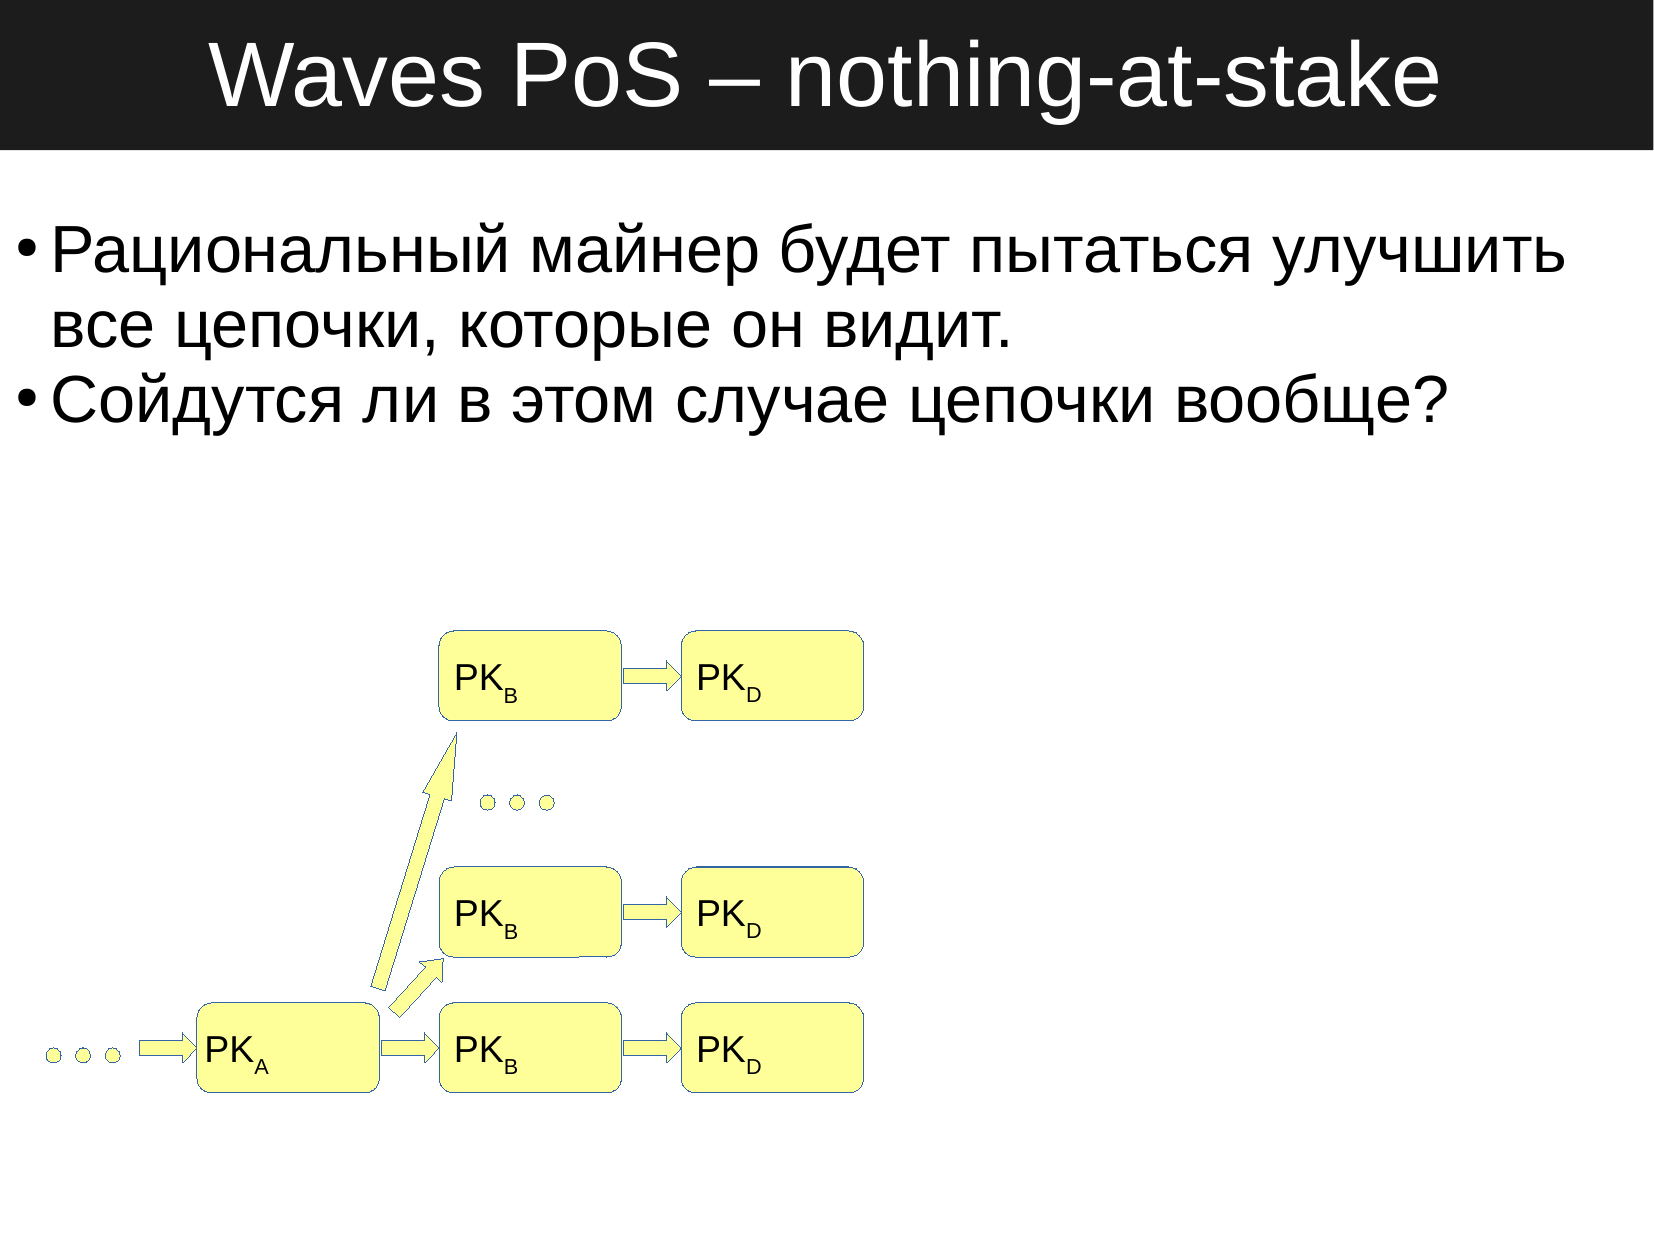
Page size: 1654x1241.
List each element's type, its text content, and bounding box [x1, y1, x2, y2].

text_box [370, 732, 457, 991]
text_box [480, 794, 496, 811]
text_box PKB [438, 649, 627, 716]
text_box PKB [439, 885, 627, 952]
text_box [439, 866, 622, 885]
text_box [196, 1002, 380, 1093]
text_box PKD [681, 1020, 868, 1087]
text_box [442, 1087, 619, 1093]
text_box PKA [189, 1020, 363, 1087]
text_box PKB [439, 1020, 625, 1087]
text_box [509, 794, 525, 811]
text_box [684, 1087, 861, 1093]
text_box [381, 1032, 439, 1063]
title Waves PoS – nothing-at-stake [0, 0, 1654, 151]
text_box [388, 958, 444, 1018]
text_box [75, 1047, 91, 1063]
text_box [442, 952, 618, 958]
subtitle Рациональный майнер будет пытаться улучшить все цепочки, которые он видит. Сойдутся ли в этом случае цепочки вообще? [15, 154, 1606, 496]
text_box [139, 1032, 189, 1063]
text_box PKD [681, 885, 868, 951]
text_box [439, 1002, 622, 1020]
text_box [46, 1047, 62, 1063]
text_box [623, 660, 681, 691]
text_box [623, 1032, 681, 1063]
text_box [442, 716, 618, 721]
text_box [105, 1047, 121, 1063]
text_box [681, 630, 864, 649]
text_box [684, 951, 861, 958]
text_box [438, 630, 622, 649]
text_box [539, 795, 555, 811]
text_box [684, 715, 861, 721]
text_box [623, 896, 681, 928]
text_box [681, 866, 864, 885]
text_box PKD [681, 649, 868, 715]
text_box [681, 1002, 864, 1020]
